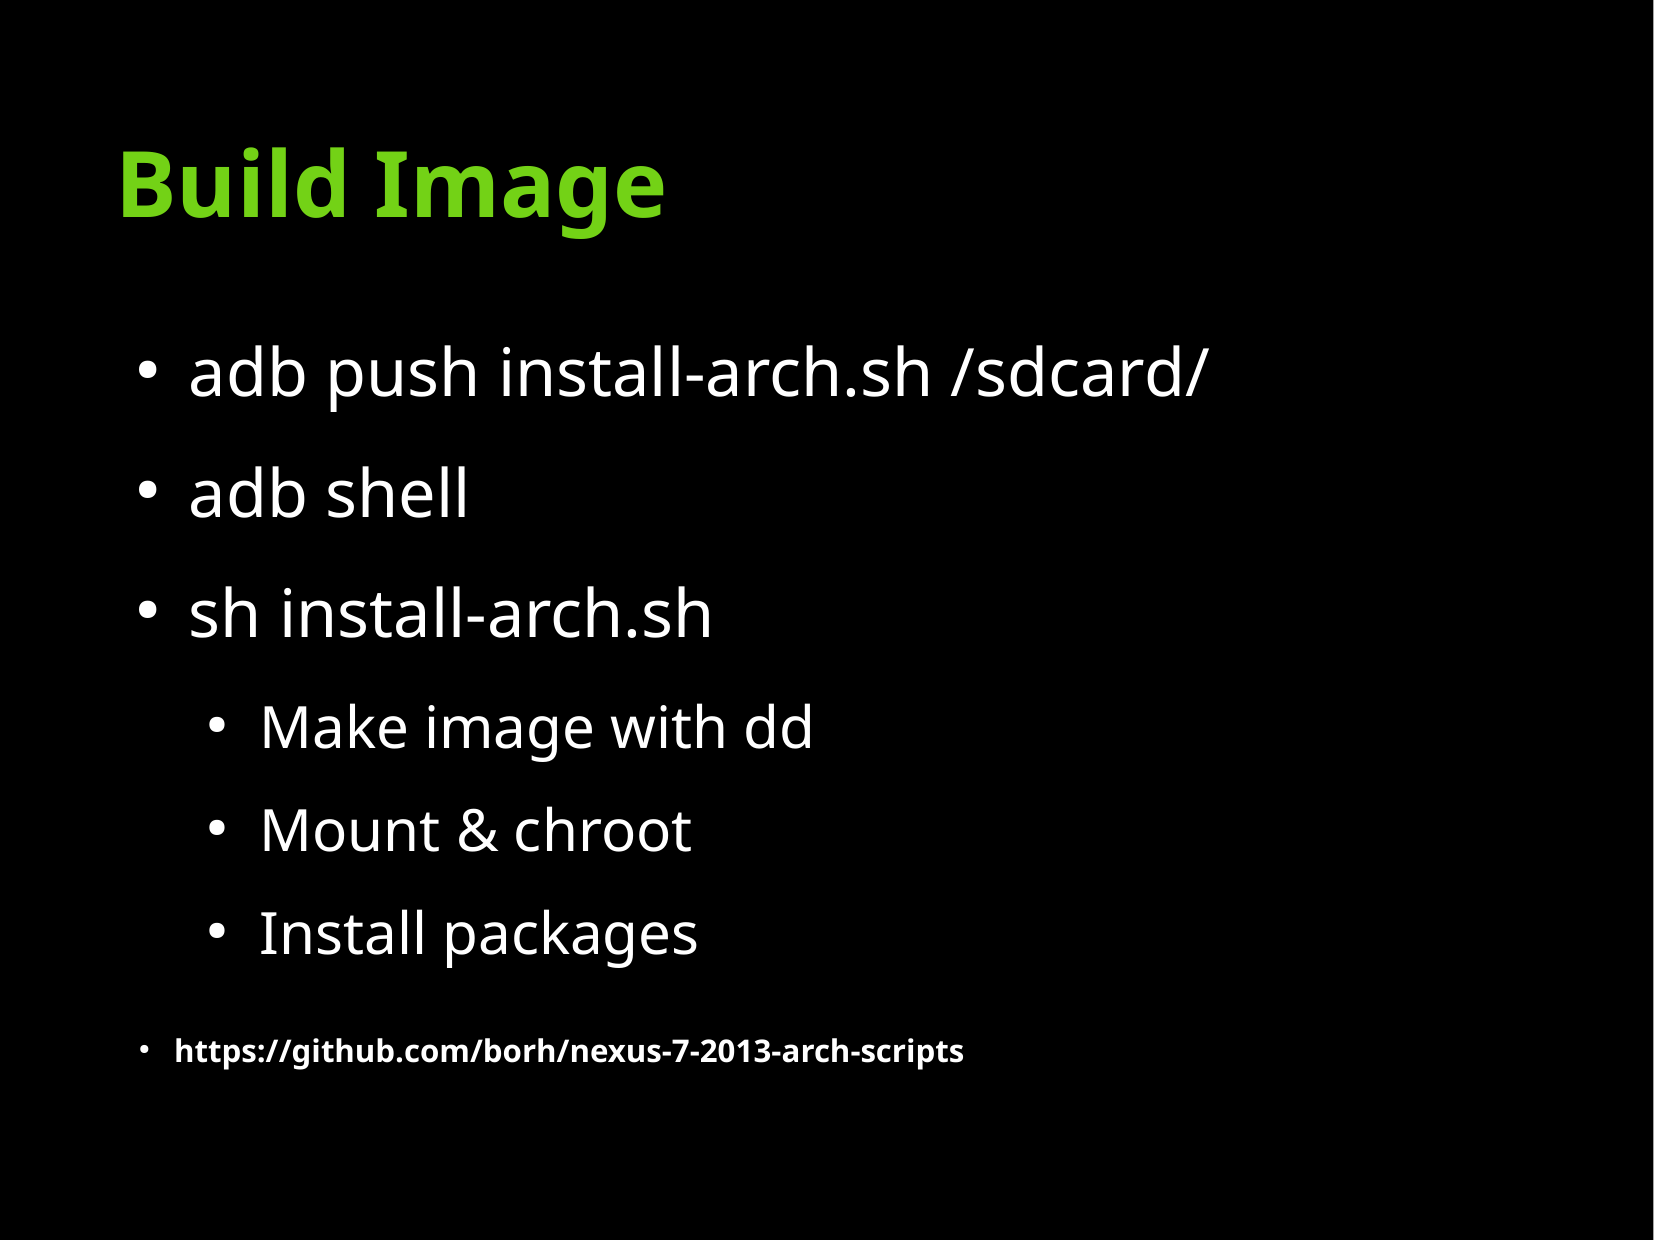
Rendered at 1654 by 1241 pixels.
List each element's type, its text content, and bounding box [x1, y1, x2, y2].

text_box https://github.com/borh/nexus-7-2013-arch-scripts [88, 1021, 1300, 1111]
title Build Image [115, 78, 1539, 287]
list adb push install-arch.sh /sdcard/ adb shell sh install-arch.sh Make image with dd Mount & chroot Install packages [118, 325, 1536, 1045]
